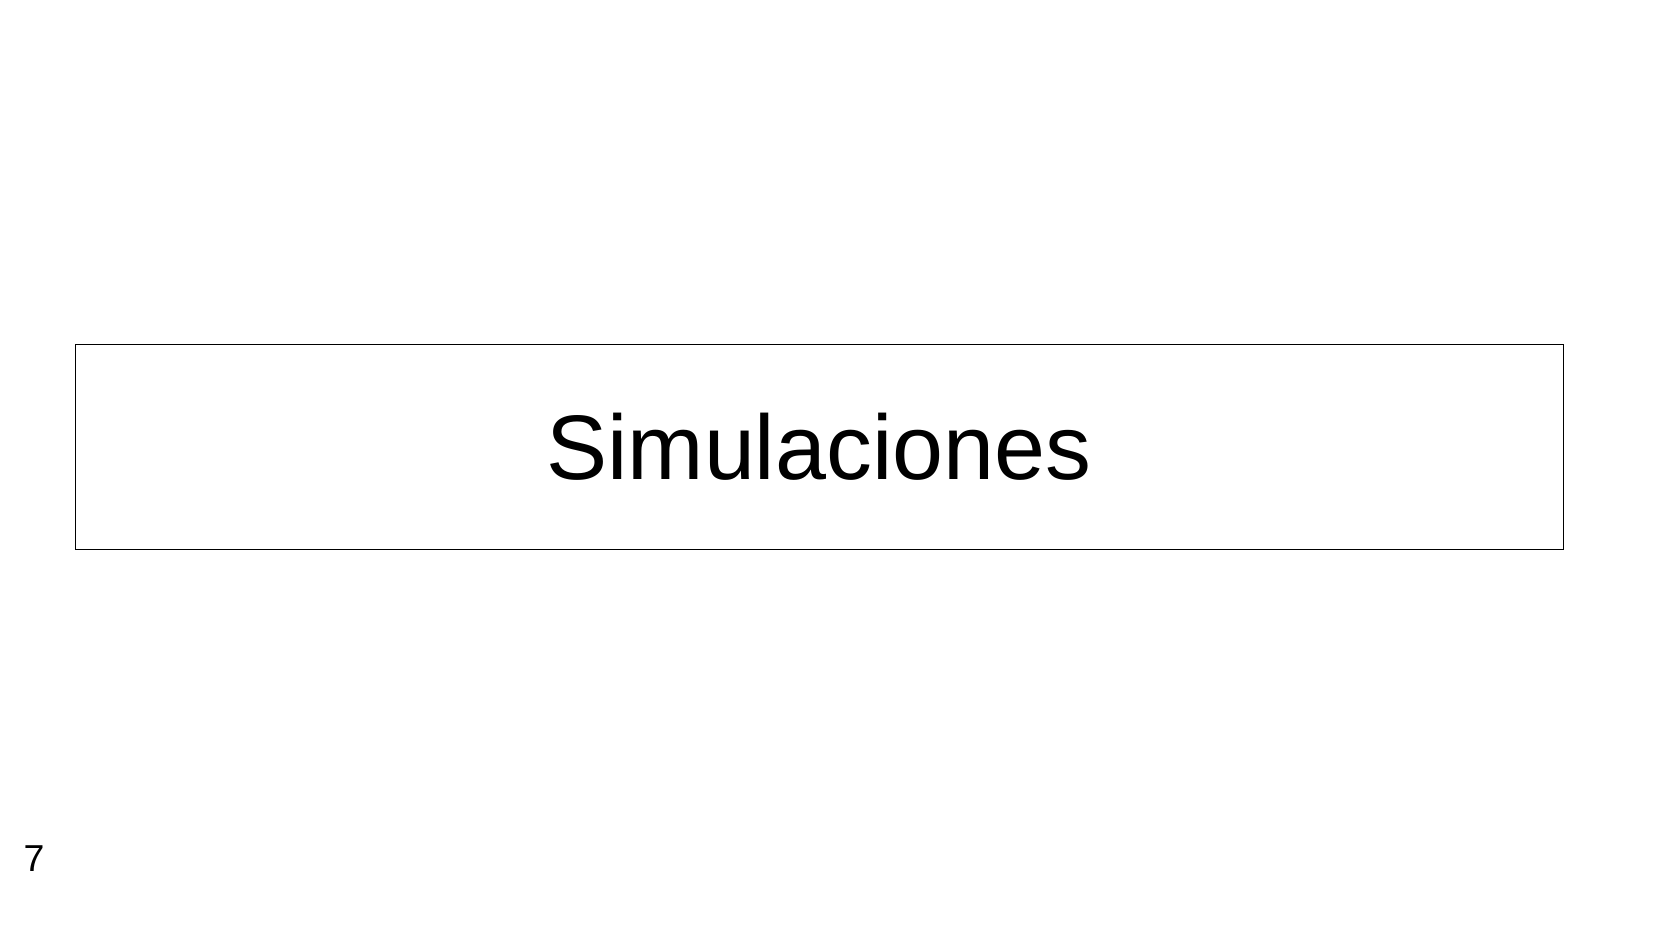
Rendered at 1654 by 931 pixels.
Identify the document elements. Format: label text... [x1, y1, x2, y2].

title Simulaciones [75, 344, 1564, 550]
text_box <number> [8, 829, 638, 901]
